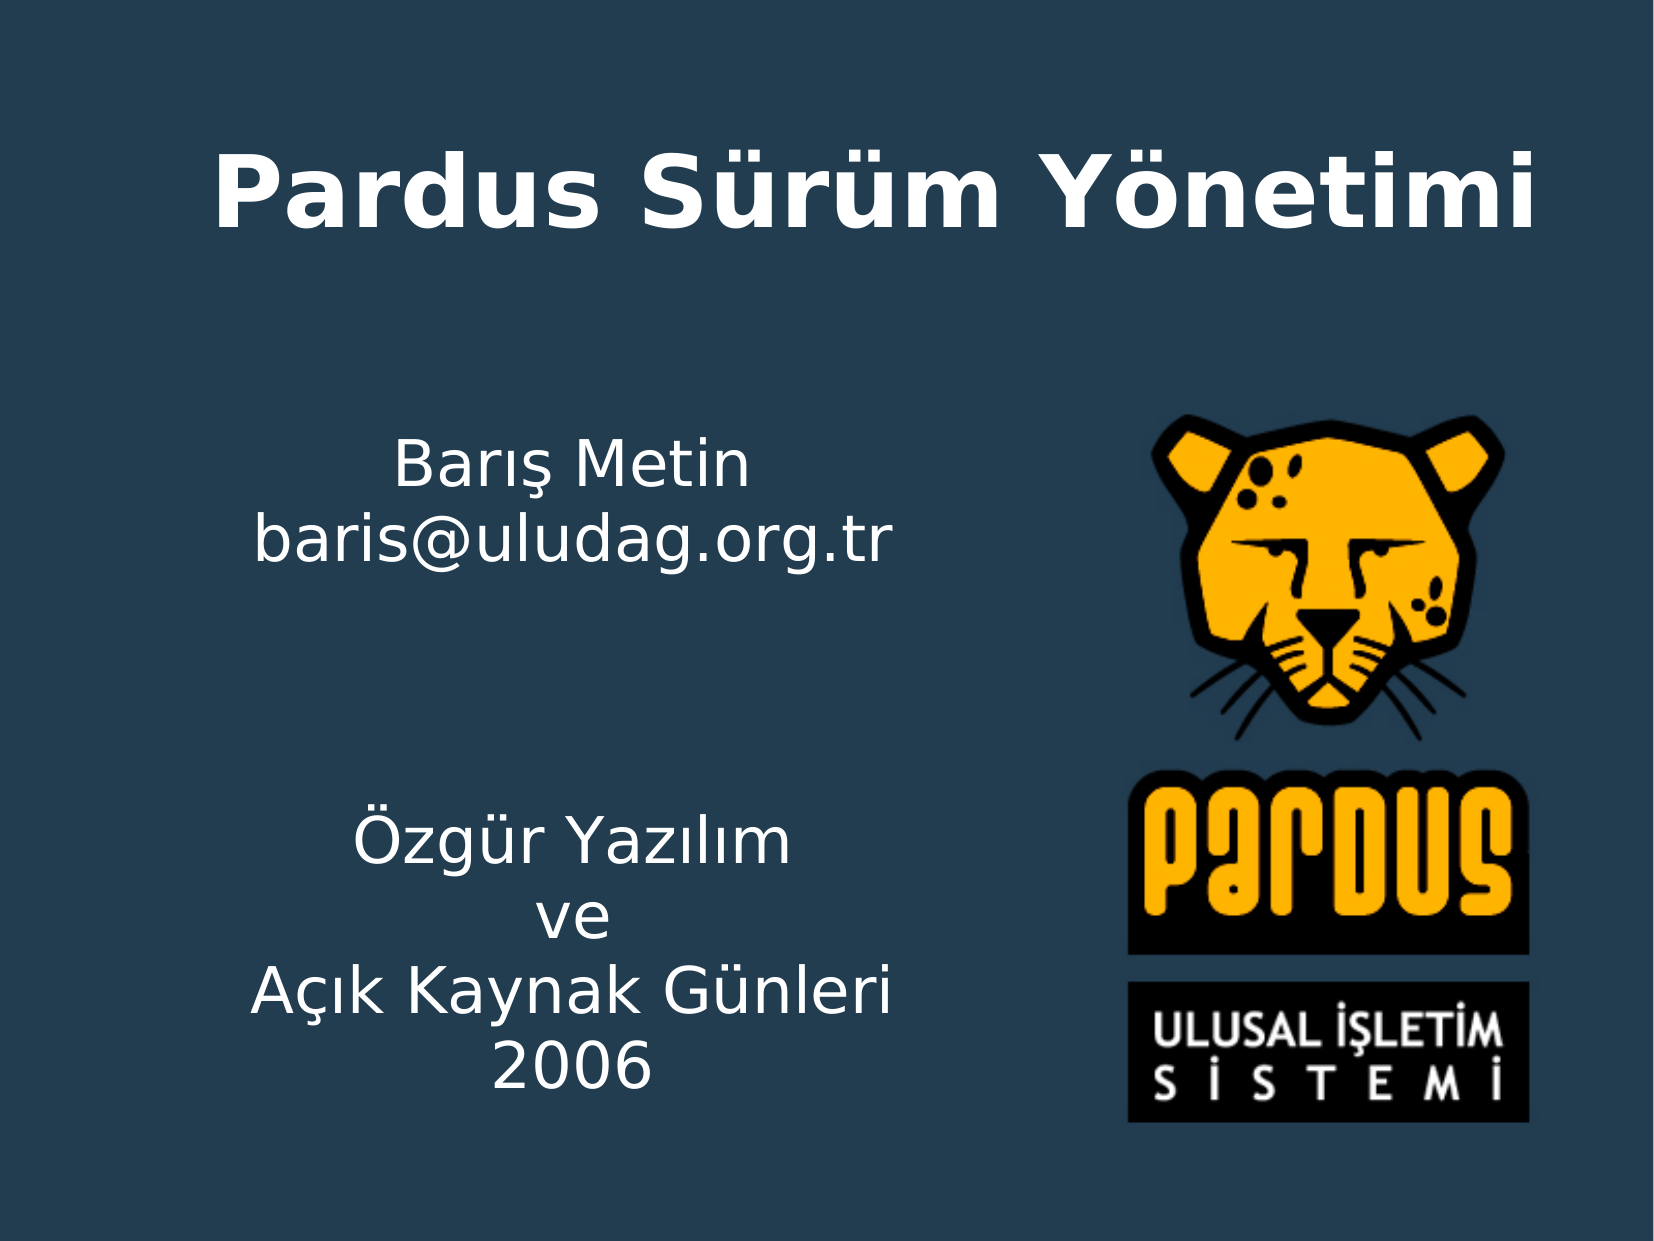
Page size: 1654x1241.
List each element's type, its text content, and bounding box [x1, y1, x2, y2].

picture [0, 0, 1654, 1241]
text_box Özgür Yazılım ve Açık Kaynak Günleri 2006 [58, 795, 1088, 1112]
title Pardus Sürüm Yönetimi [71, 17, 1556, 363]
subtitle Barış Metin baris@uludag.org.tr [58, 419, 1088, 683]
